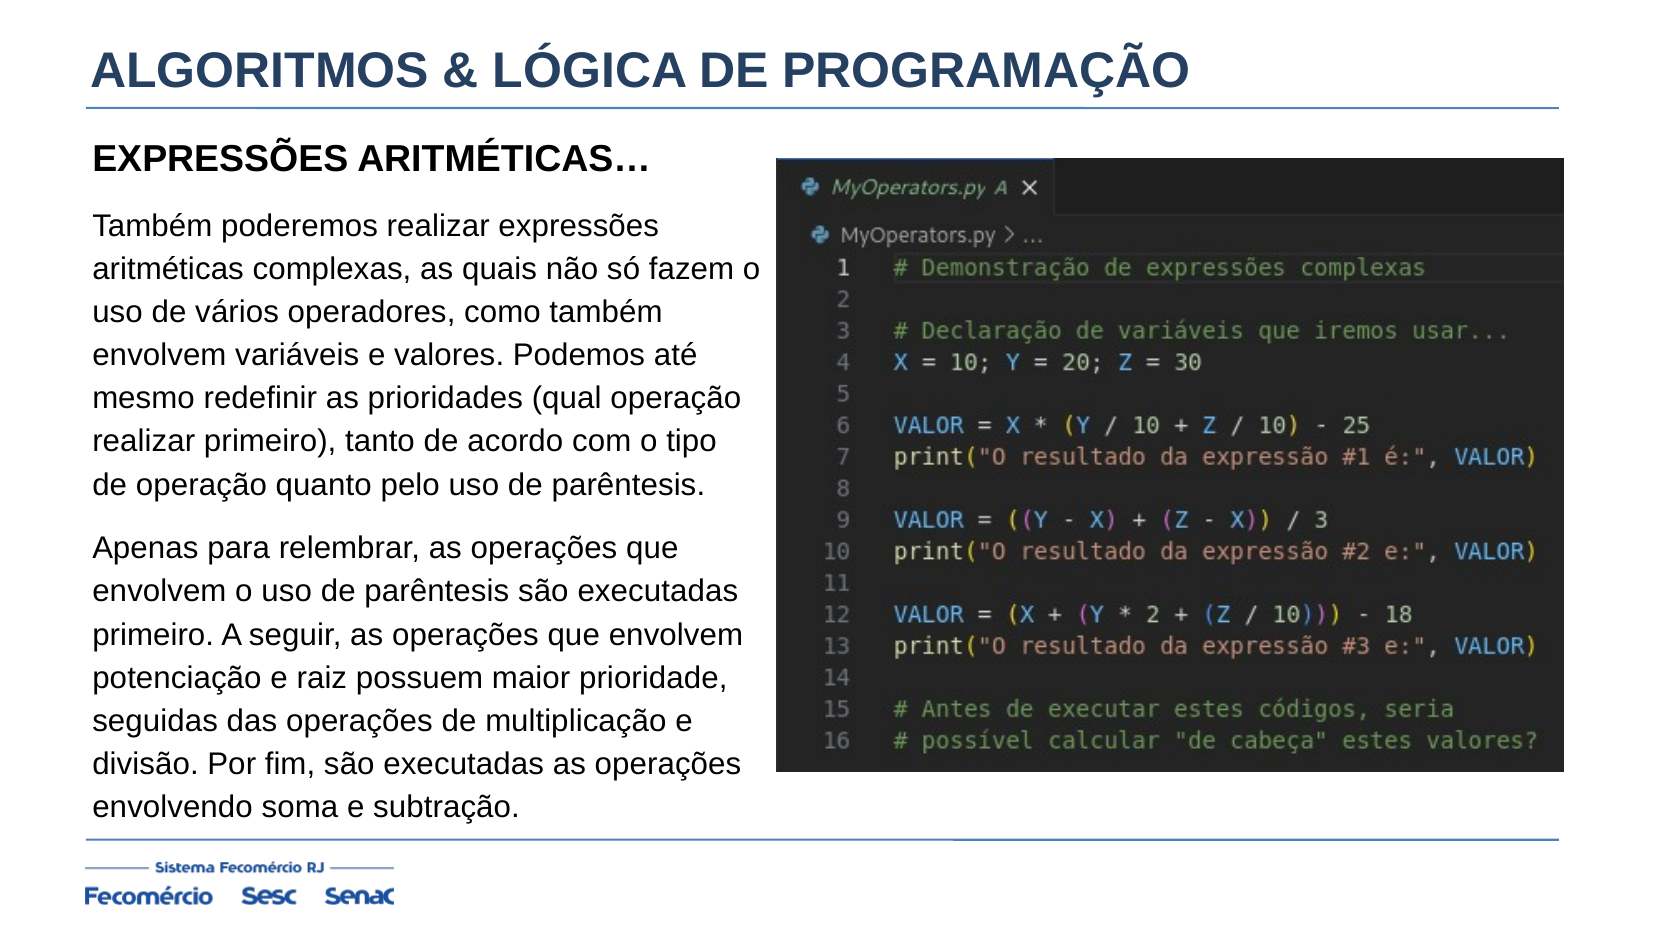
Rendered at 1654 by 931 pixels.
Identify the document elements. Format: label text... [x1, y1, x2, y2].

picture [62, 845, 416, 921]
text_box EXPRESSÕES ARITMÉTICAS… Também poderemos realizar expressões aritméticas complexas, as quais não só fazem o uso de vários operadores, como também envolvem variáveis e valores. Podemos até mesmo redefinir as prioridades (qual operação realizar primeiro), tanto de acordo com o tipo de operação quanto pelo uso de parêntesis. Apenas para relembrar, as operações que envolvem o uso de parêntesis são executadas primeiro. A seguir, as operações que envolvem potenciação e raiz possuem maior prioridade, seguidas das operações de multiplicação e divisão. Por fim, são executadas as operações envolvendo soma e subtração. [77, 112, 777, 836]
text_box ALGORITMOS & LÓGICA DE PROGRAMAÇÃO [90, 32, 1564, 104]
picture [776, 158, 1564, 772]
